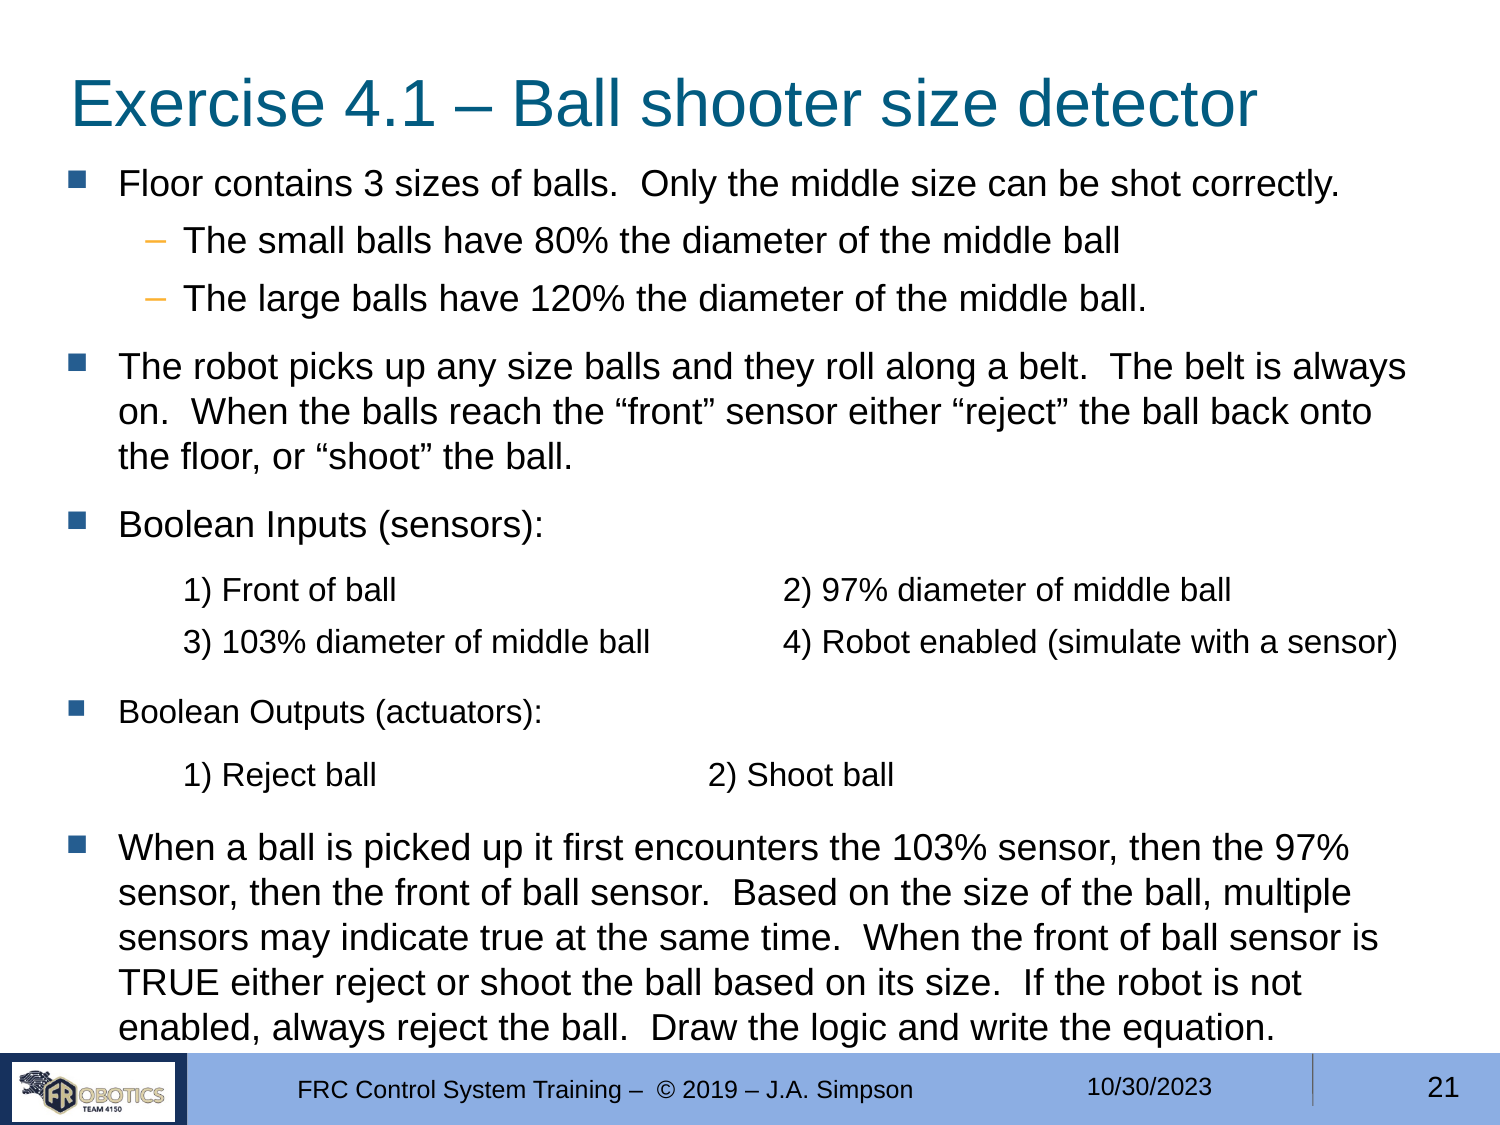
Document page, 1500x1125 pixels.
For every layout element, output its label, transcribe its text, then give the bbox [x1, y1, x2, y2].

footer FRC Control System Training – © 2019 – J.A. Simpson [225, 1074, 988, 1103]
title Exercise 4.1 – Ball shooter size detector [55, 52, 1443, 148]
list Floor contains 3 sizes of balls. Only the middle size can be shot correctly. The small balls have 80% the diameter of the middle ball The large balls have 120% the diameter of the middle ball. The robot picks up any size balls and they roll along a belt. The belt is always on. When the balls reach the “front” sensor either “reject” the ball back onto the floor, or “shoot” the ball. Boolean Inputs (sensors): 1) Front of ball 2) 97% diameter of middle ball 3) 103% diameter of middle ball 4) Robot enabled (simulate with a sensor) Boolean Outputs (actuators): 1) Reject ball 2) Shoot ball When a ball is picked up it first encounters the 103% sensor, then the 97% sensor, then the front of ball sensor. Based on the size of the ball, multiple sensors may indicate true at the same time. When the front of ball sensor is TRUE either reject or shoot the ball based on its size. If the robot is not enabled, always reject the ball. Draw the logic and write the equation. [55, 151, 1441, 1002]
picture [12, 1062, 175, 1122]
slide_number 10/30/2023 [1012, 1071, 1288, 1100]
slide_number <number> [1337, 1072, 1475, 1100]
